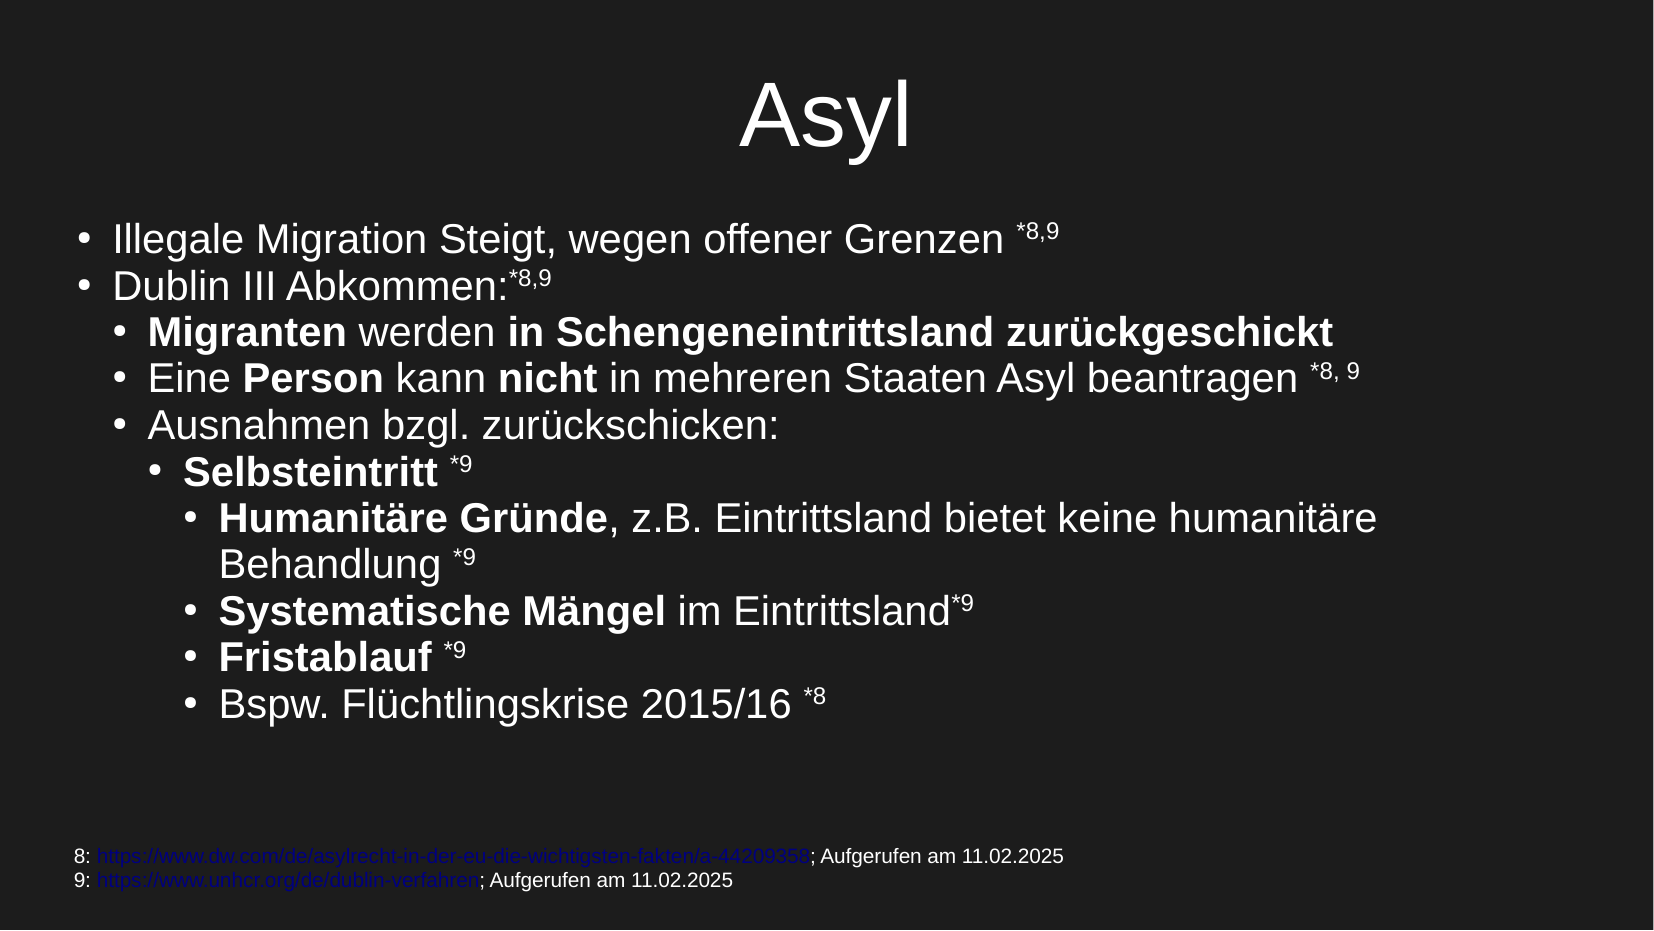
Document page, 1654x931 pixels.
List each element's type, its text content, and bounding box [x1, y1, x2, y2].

title Asyl [82, 36, 1571, 193]
subtitle Illegale Migration Steigt, wegen offener Grenzen *8,9 Dublin III Abkommen:*8,9 Migranten werden in Schengeneintrittsland zurückgeschickt Eine Person kann nicht in mehreren Staaten Asyl beantragen *8, 9 Ausnahmen bzgl. zurückschicken: Selbsteintritt *9 Humanitäre Gründe, z.B. Eintrittsland bietet keine humanitäre Behandlung *9 Systematische Mängel im Eintrittsland*9 Fristablauf *9 Bspw. Flüchtlingskrise 2015/16 *8 [76, 201, 1565, 742]
text_box 8: https://www.dw.com/de/asylrecht-in-der-eu-die-wichtigsten-fakten/a-44209358; Aufgerufen am 11.02.2025 9: https://www.unhcr.org/de/dublin-verfahren; Aufgerufen am 11.02.2025 [59, 837, 1079, 899]
